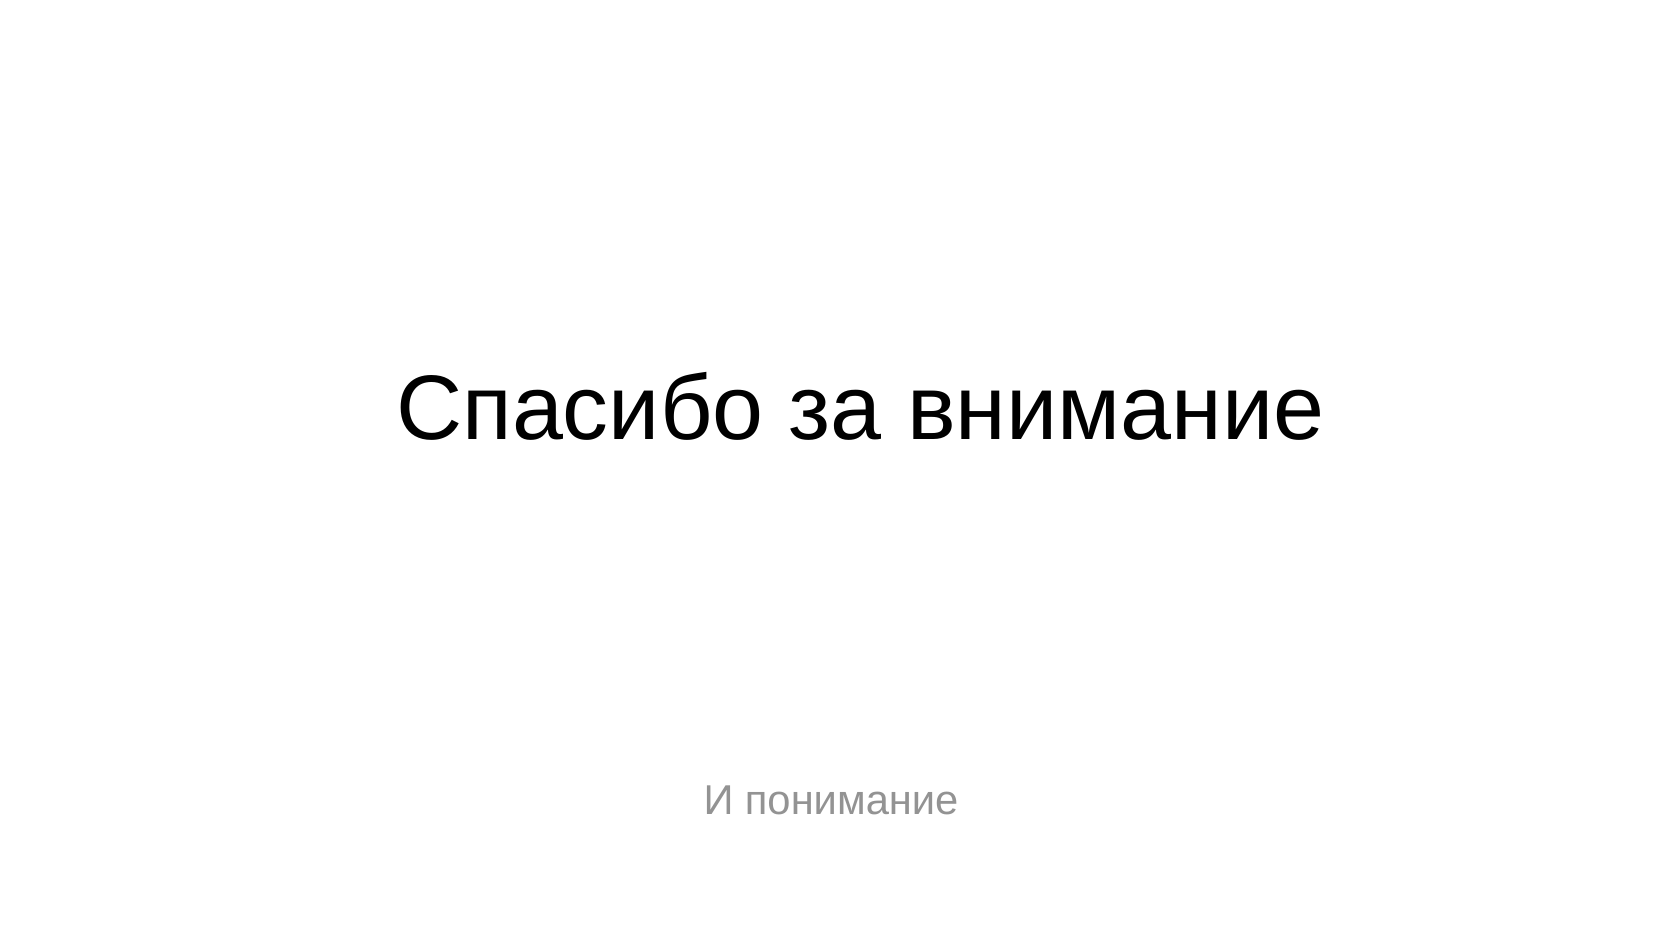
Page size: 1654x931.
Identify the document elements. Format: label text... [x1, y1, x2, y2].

title Спасибо за внимание [116, 330, 1606, 486]
text_box И понимание [86, 530, 1576, 931]
